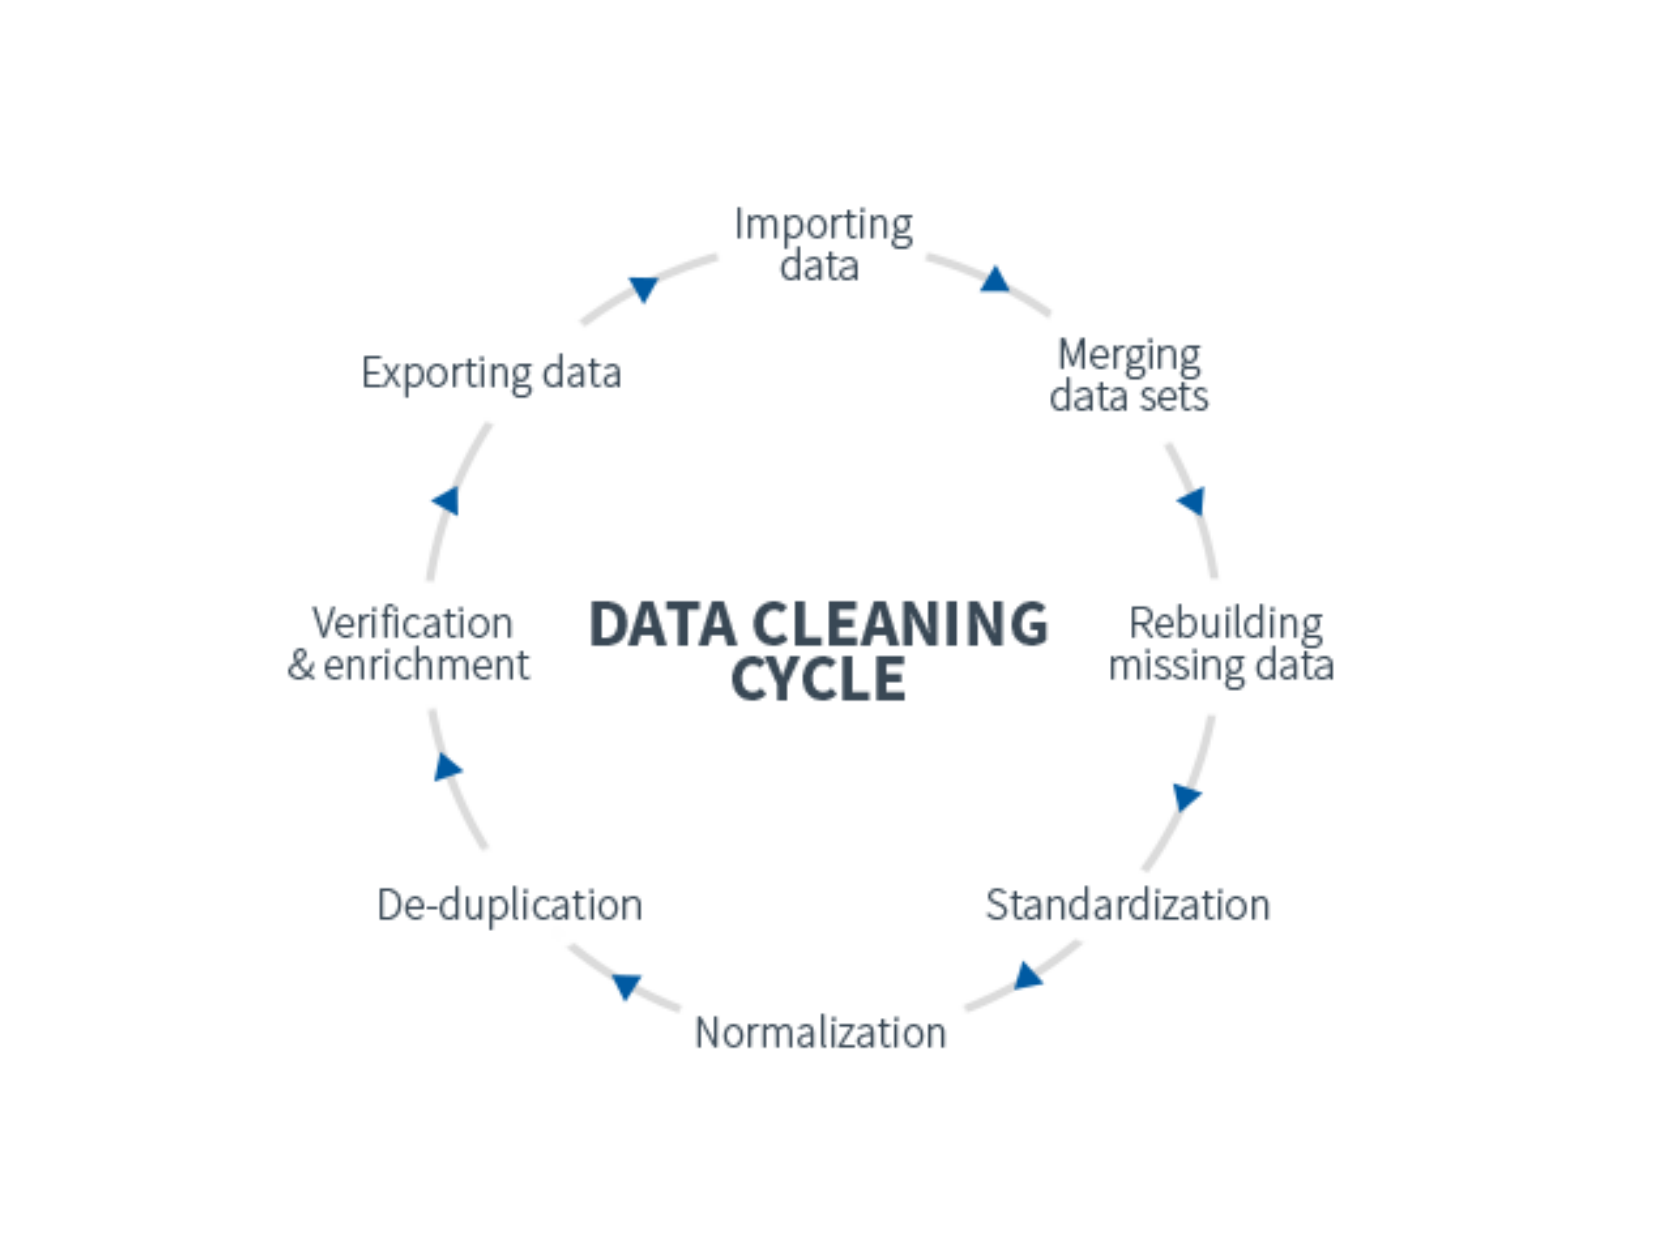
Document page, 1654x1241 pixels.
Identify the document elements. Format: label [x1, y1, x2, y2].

picture [216, 161, 1446, 1098]
